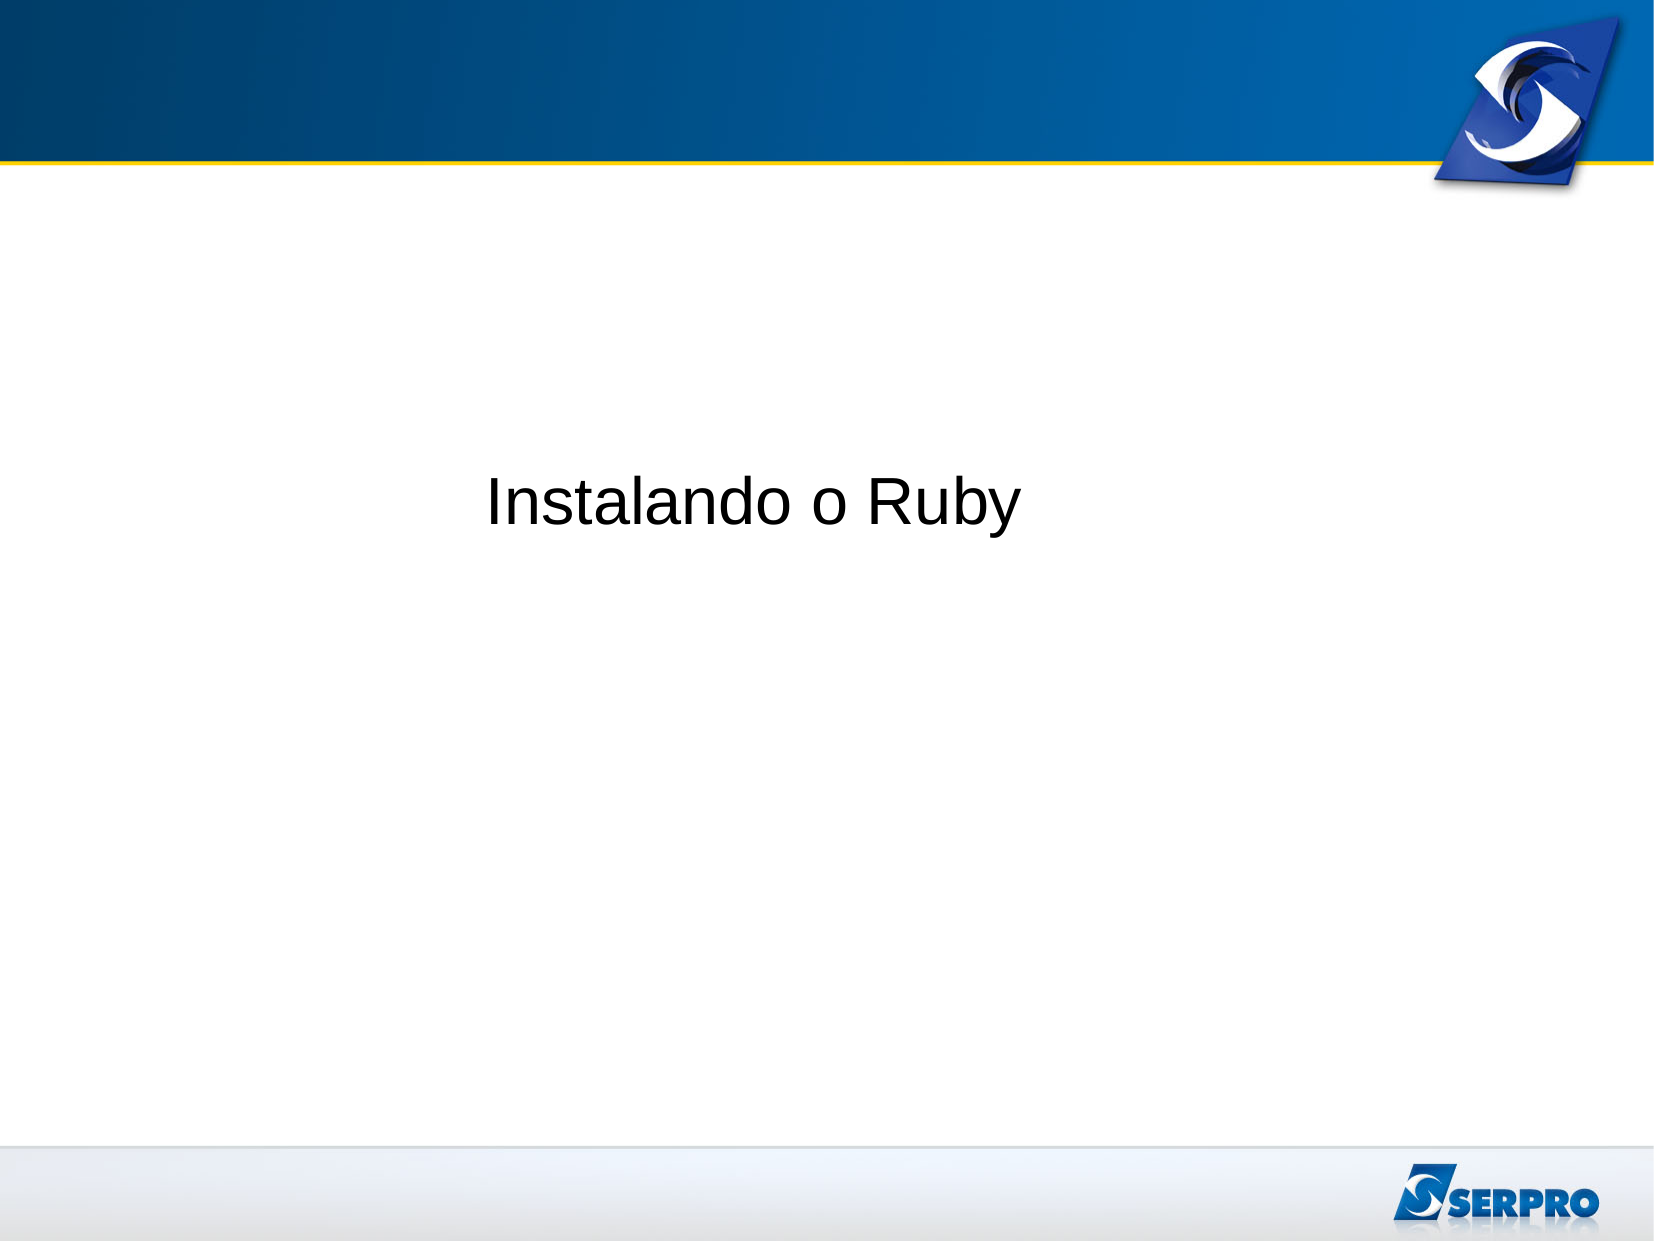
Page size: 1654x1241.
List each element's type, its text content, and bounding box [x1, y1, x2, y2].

subtitle Instalando o Ruby [75, 41, 1434, 962]
picture [0, 0, 1654, 1241]
